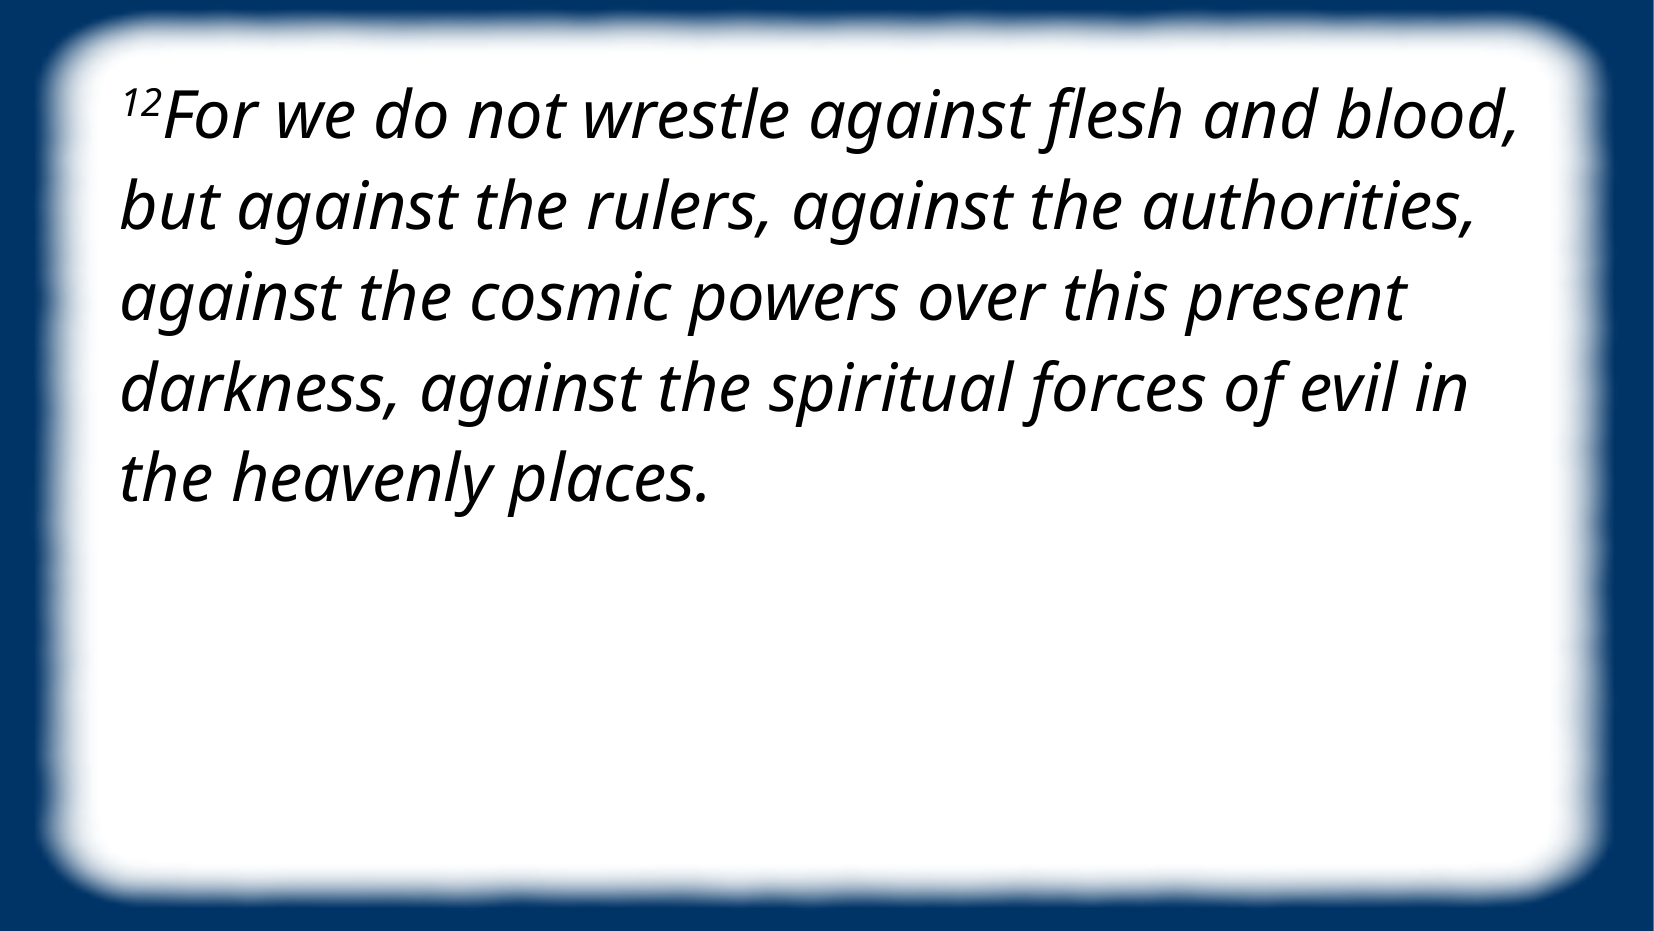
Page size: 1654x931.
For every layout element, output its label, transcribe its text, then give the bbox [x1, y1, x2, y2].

picture [0, 0, 1654, 931]
text_box 12For we do not wrestle against flesh and blood, but against the rulers, against the authorities, against the cosmic powers over this present darkness, against the spiritual forces of evil in the heavenly places. [105, 60, 1561, 519]
